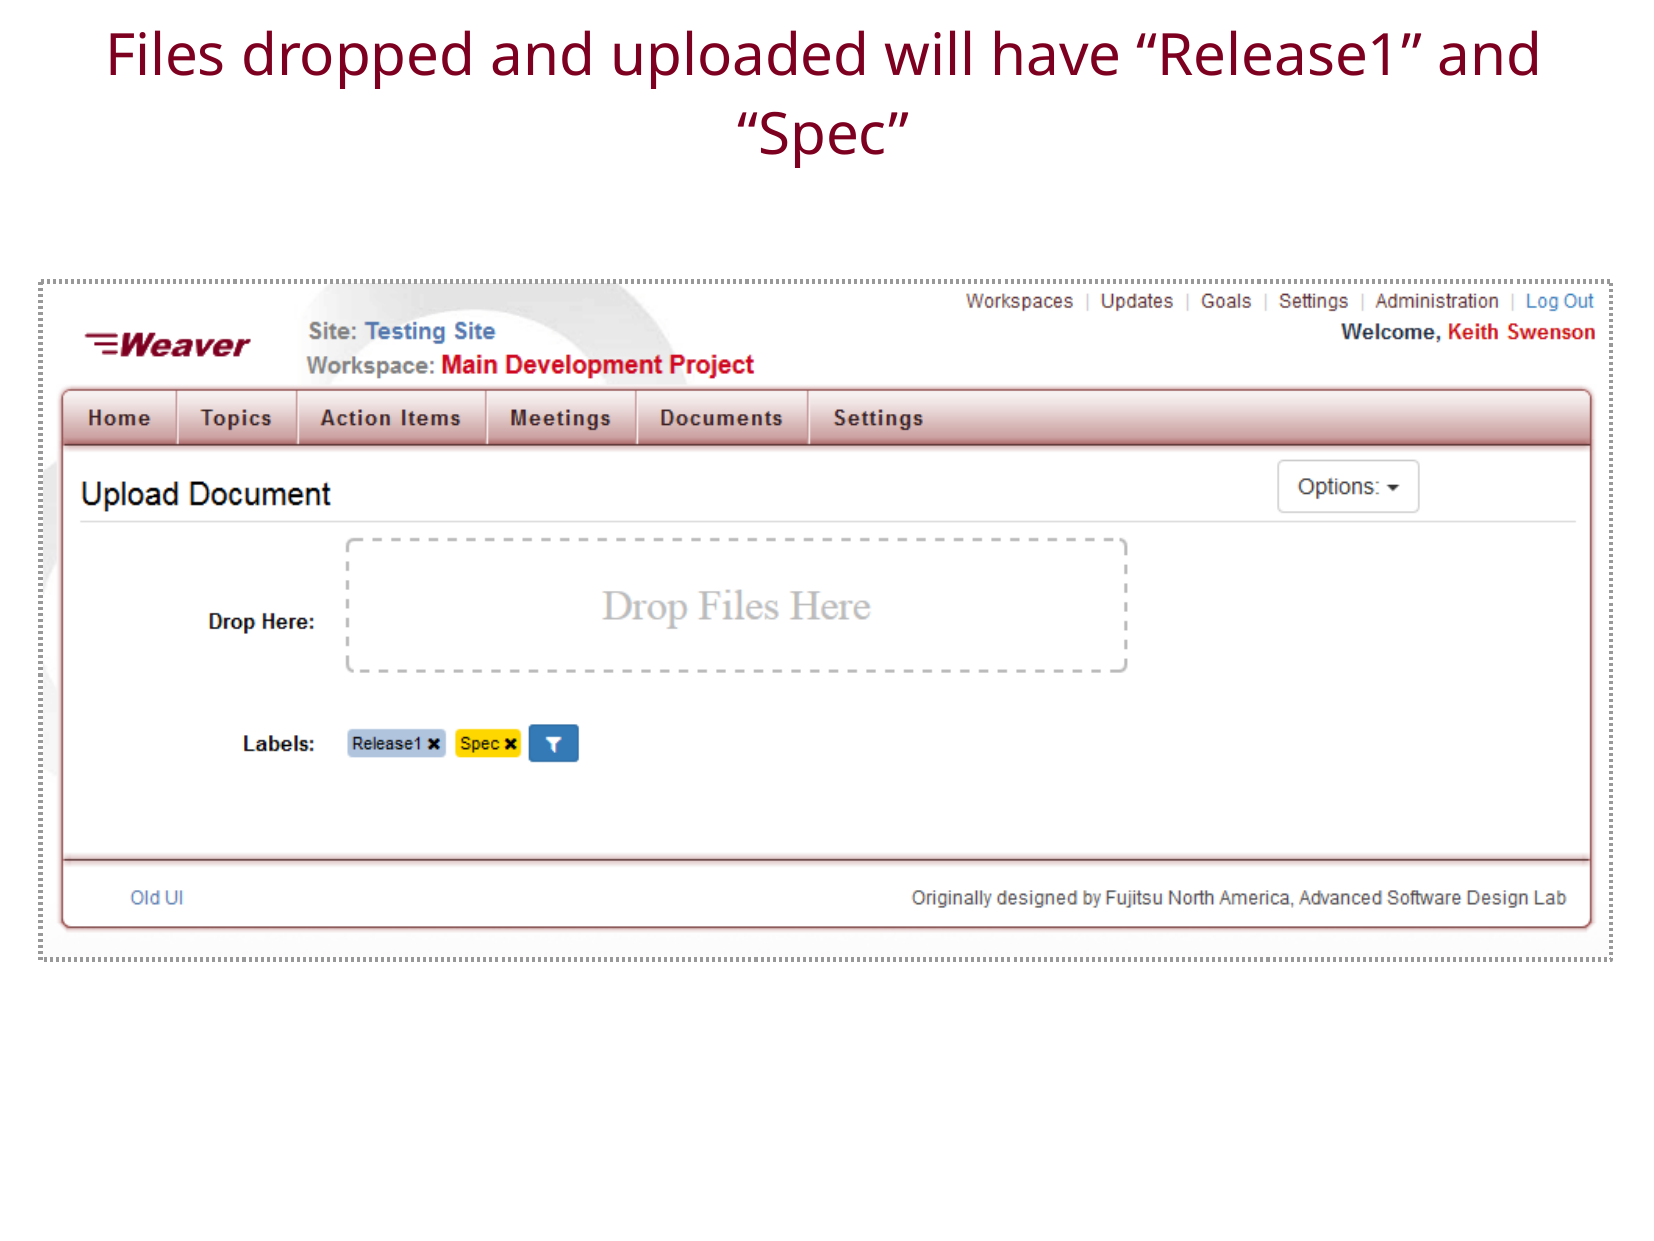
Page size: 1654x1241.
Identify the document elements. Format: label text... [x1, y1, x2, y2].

title Files dropped and uploaded will have “Release1” and “Spec” [41, 34, 1606, 151]
picture [43, 283, 1609, 958]
